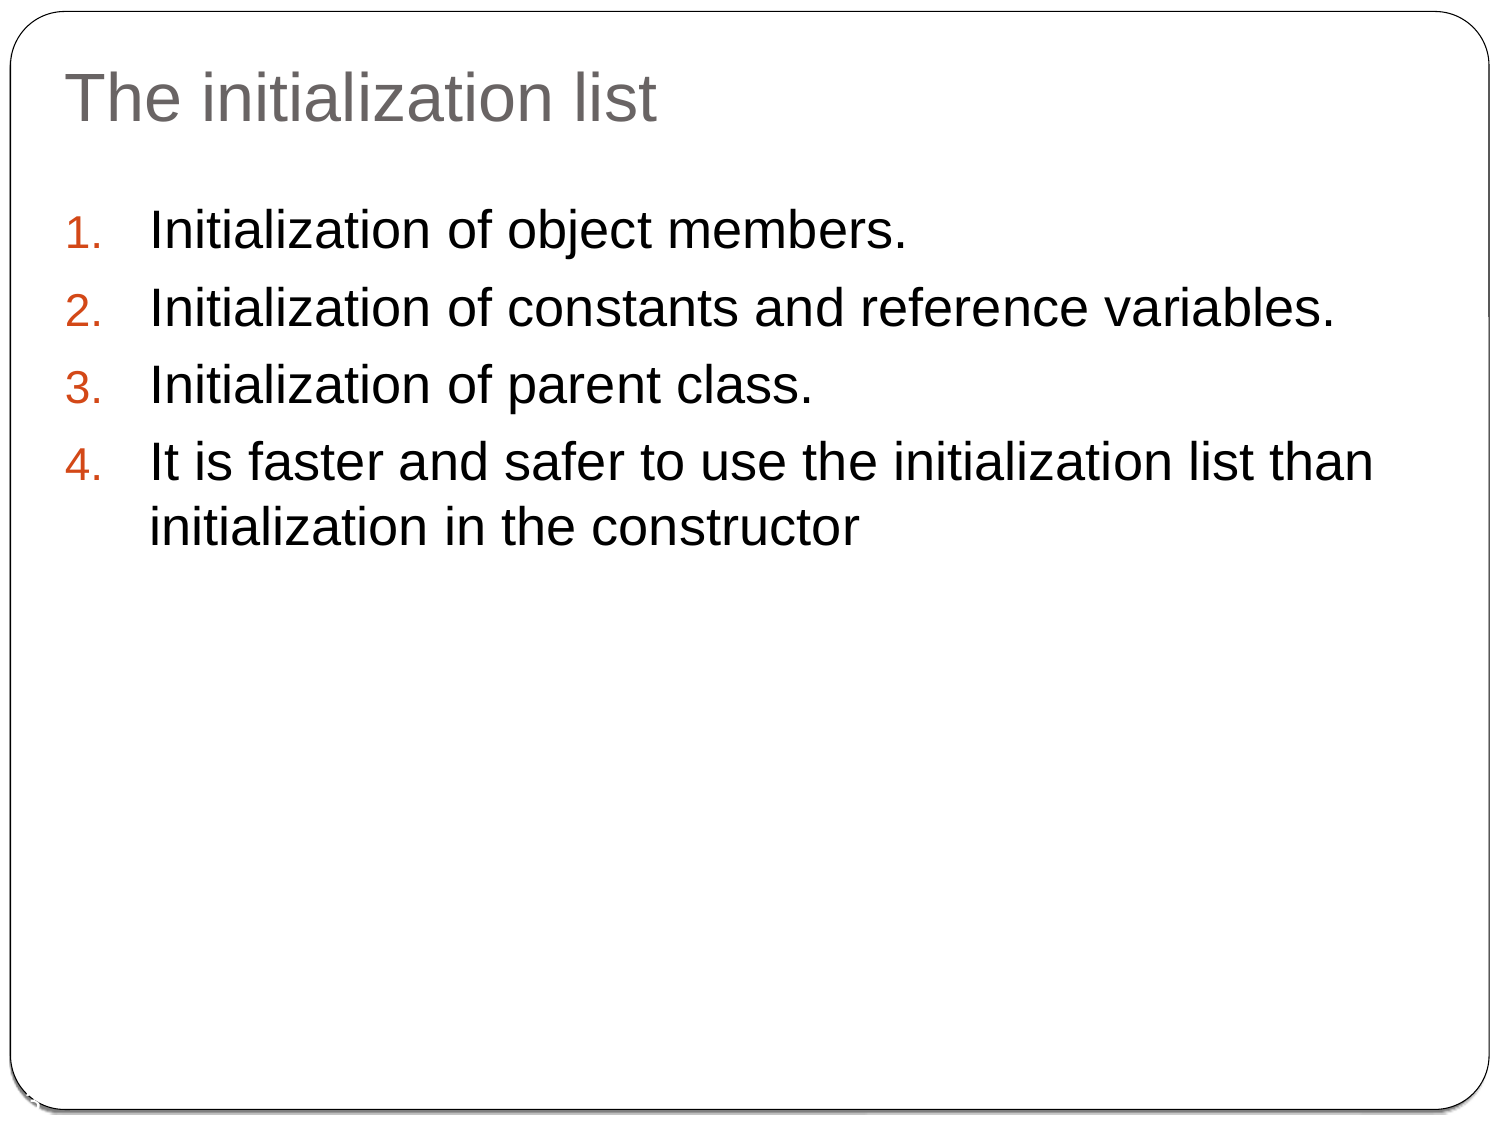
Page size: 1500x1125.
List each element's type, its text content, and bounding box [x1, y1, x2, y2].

list Initialization of object members. Initialization of constants and reference variables. Initialization of parent class. It is faster and safer to use the initialization list than initialization in the constructor [50, 187, 1450, 646]
title The initialization list [50, 45, 1450, 150]
slide_number <number> [0, 1074, 50, 1125]
